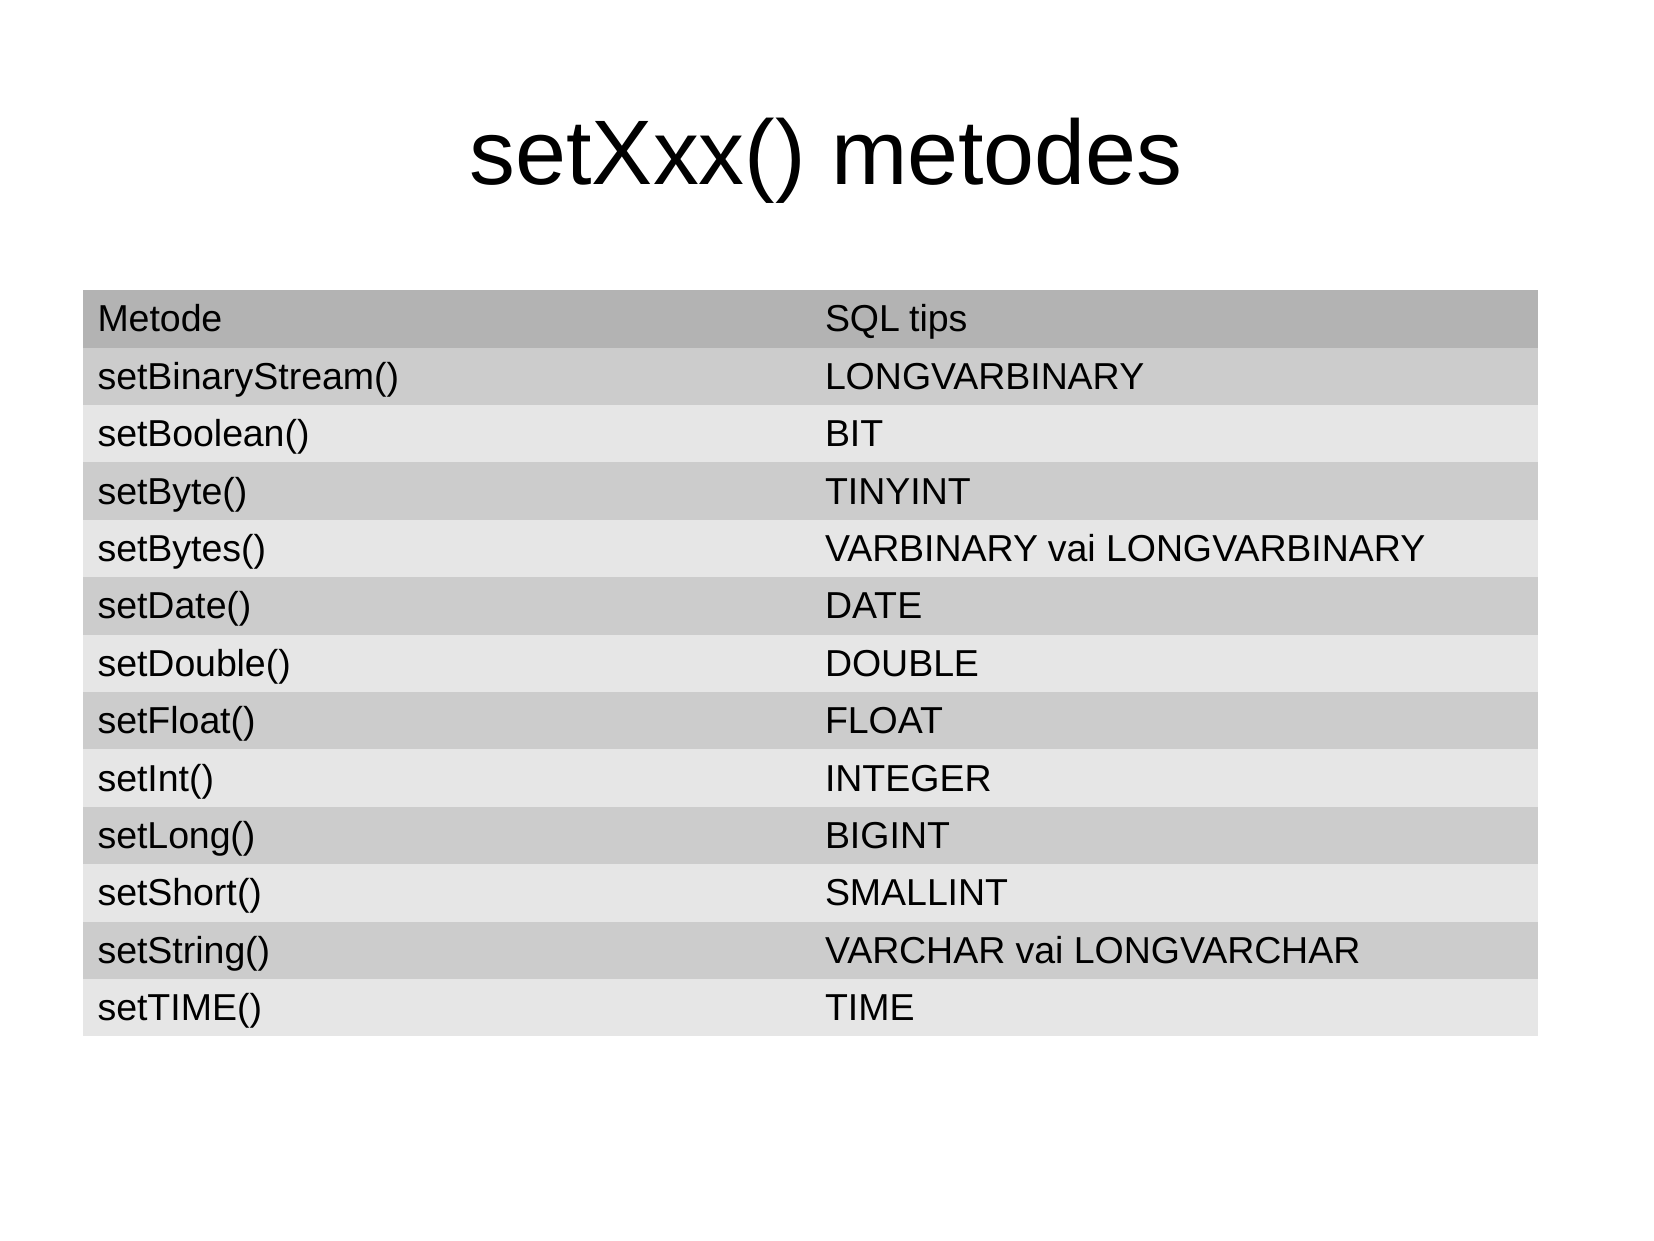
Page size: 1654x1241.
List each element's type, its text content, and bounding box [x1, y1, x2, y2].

table_cell setByte() [83, 462, 810, 520]
table_cell DOUBLE [810, 635, 1538, 692]
table_cell setShort() [83, 864, 810, 922]
title setXxx() metodes [82, 49, 1571, 257]
table_cell setBoolean() [83, 405, 810, 462]
table_cell VARCHAR vai LONGVARCHAR [810, 922, 1538, 979]
table_cell BIT [810, 405, 1538, 462]
table_cell setDate() [83, 577, 810, 635]
table_cell SMALLINT [810, 864, 1538, 922]
table_cell setDouble() [83, 635, 810, 692]
table_cell FLOAT [810, 692, 1538, 749]
table_cell LONGVARBINARY [810, 348, 1538, 405]
table_header SQL tips [810, 290, 1538, 348]
table_cell DATE [810, 577, 1538, 635]
table_cell setBinaryStream() [83, 348, 810, 405]
table_header Metode [83, 290, 810, 348]
table_cell INTEGER [810, 749, 1538, 807]
table_cell setInt() [83, 749, 810, 807]
table_cell TIME [810, 979, 1538, 1036]
table_cell VARBINARY vai LONGVARBINARY [810, 520, 1538, 577]
table_cell setFloat() [83, 692, 810, 749]
table_cell setBytes() [83, 520, 810, 577]
table_cell BIGINT [810, 807, 1538, 864]
table_cell setLong() [83, 807, 810, 864]
table_cell setString() [83, 922, 810, 979]
table_cell TINYINT [810, 462, 1538, 520]
table_cell setTIME() [83, 979, 810, 1036]
